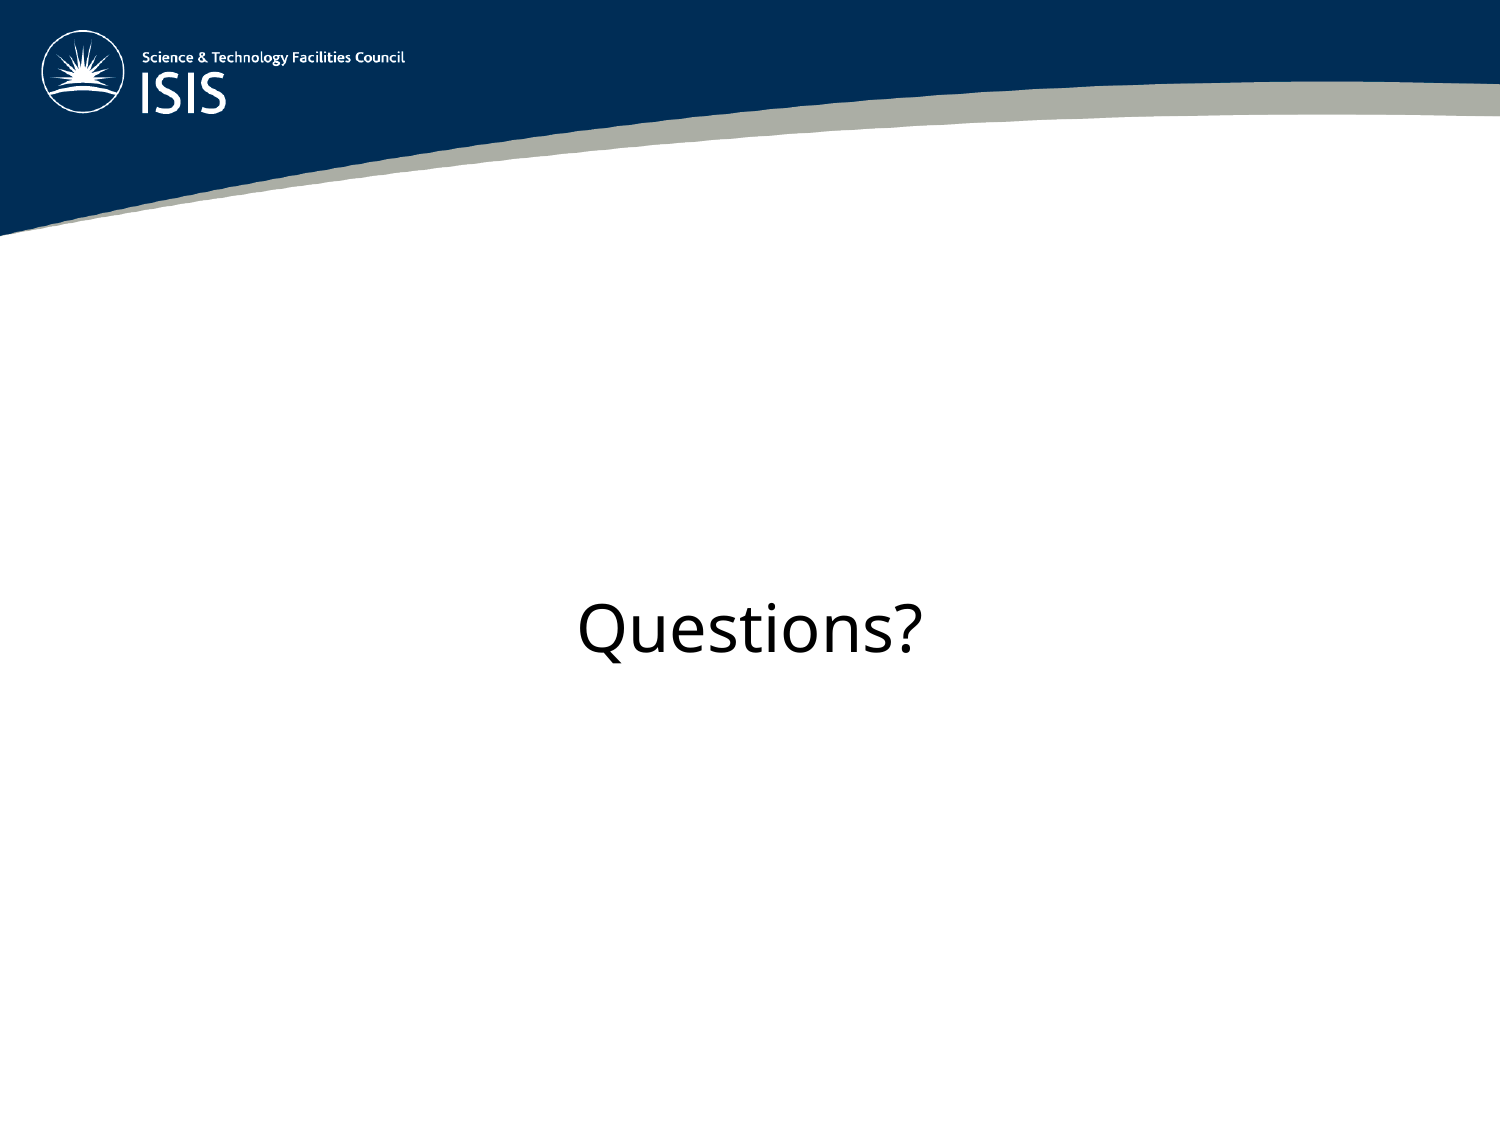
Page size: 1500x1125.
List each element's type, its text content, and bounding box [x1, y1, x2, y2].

list Questions? [75, 385, 1425, 1005]
picture [0, 0, 1500, 302]
